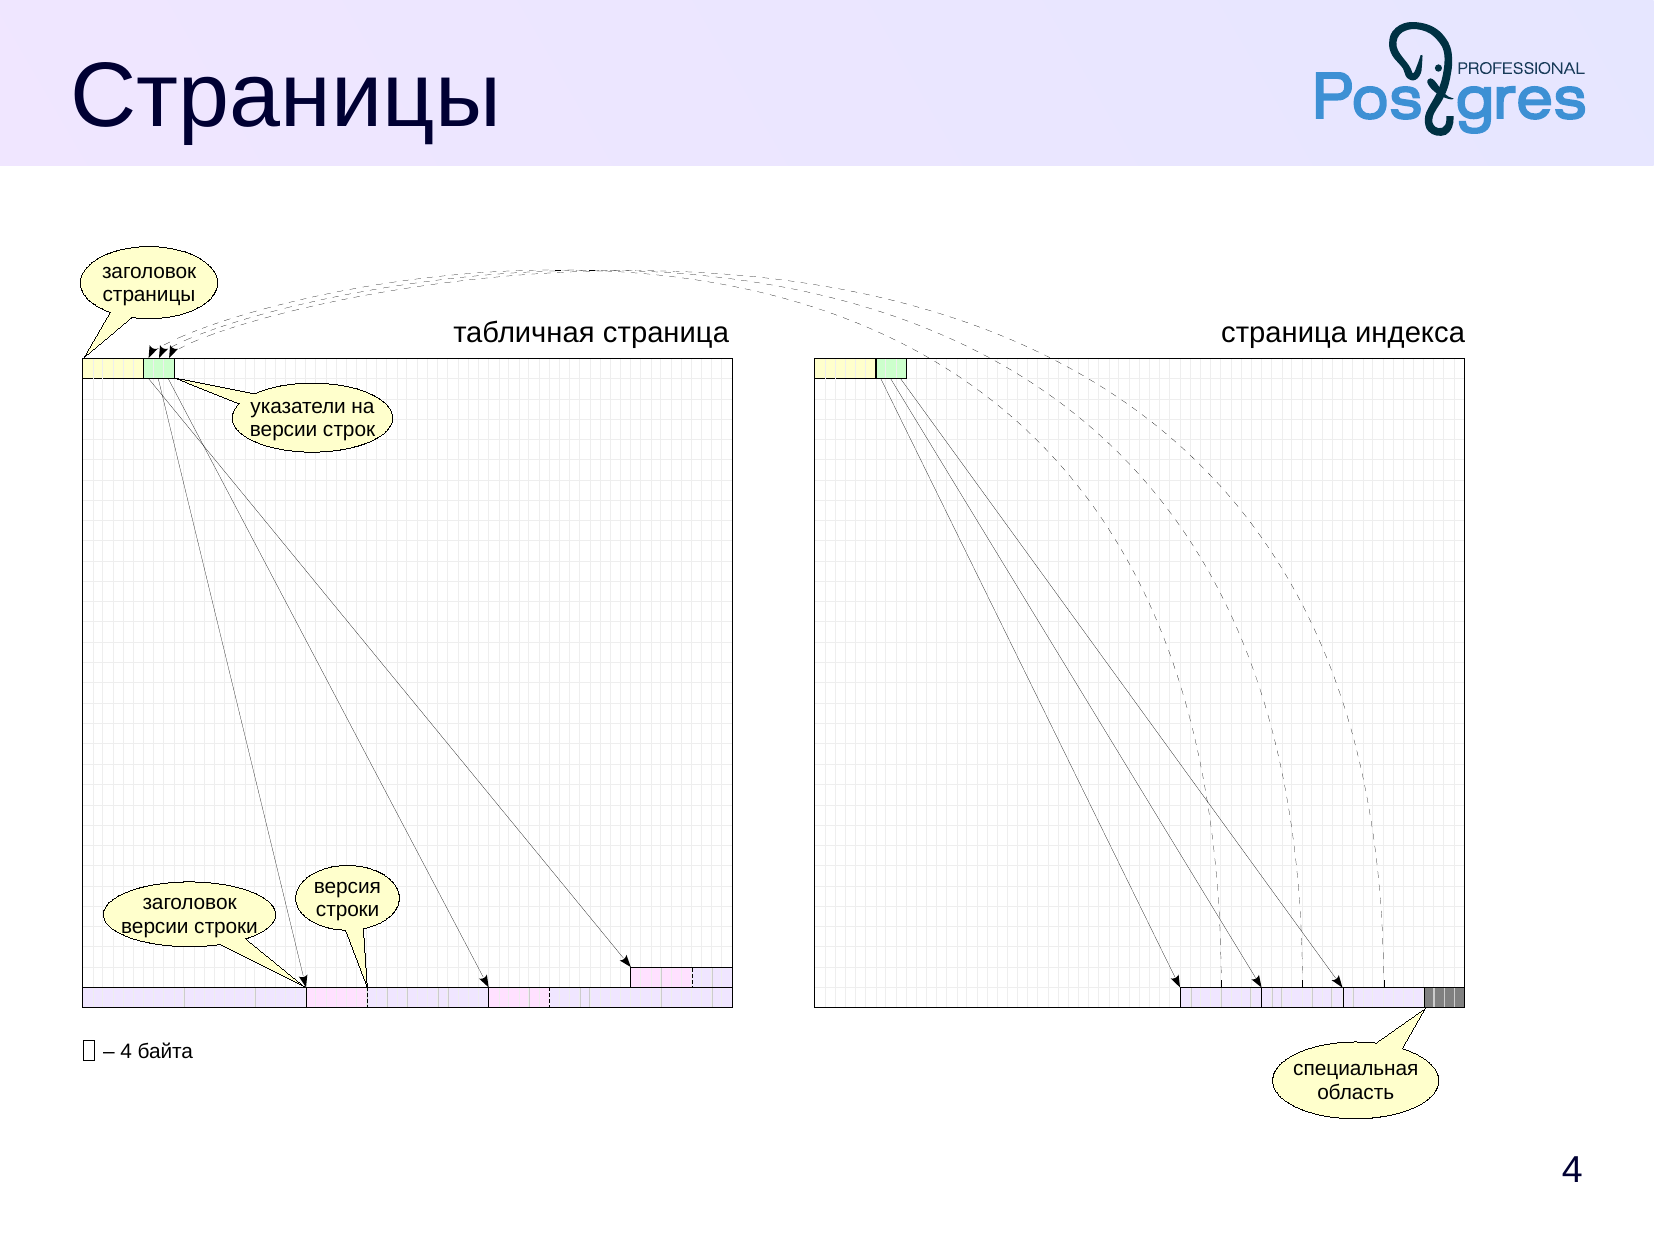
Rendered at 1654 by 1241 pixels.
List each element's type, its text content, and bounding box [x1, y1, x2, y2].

text_box [154, 359, 163, 378]
text_box [631, 988, 640, 1007]
text_box [1364, 988, 1372, 1007]
text_box [641, 968, 651, 987]
text_box [652, 988, 660, 1007]
text_box [357, 988, 366, 1007]
text_box [83, 1040, 88, 1061]
text_box [1303, 988, 1311, 1007]
text_box [1344, 988, 1352, 1007]
text_box [601, 988, 610, 1007]
text_box [215, 988, 224, 1007]
text_box [154, 988, 163, 1007]
text_box [144, 359, 153, 378]
text_box [886, 359, 896, 378]
text_box [1252, 988, 1261, 1007]
text_box [591, 988, 600, 1007]
text_box [1221, 988, 1231, 1007]
text_box [225, 988, 234, 1007]
text_box [255, 988, 265, 1007]
text_box [124, 988, 133, 1007]
text_box [1404, 988, 1413, 1007]
text_box [184, 988, 194, 1007]
text_box [692, 988, 701, 1007]
text_box [94, 988, 102, 1007]
text_box [621, 988, 630, 1007]
text_box [1353, 988, 1363, 1007]
text_box [337, 988, 346, 1007]
text_box [560, 988, 569, 1007]
text_box [296, 988, 305, 1007]
text_box [1211, 988, 1220, 1007]
text_box [1384, 988, 1393, 1007]
text_box [540, 988, 549, 1007]
text_box [712, 968, 721, 987]
text_box [826, 359, 835, 378]
text_box [164, 359, 174, 378]
text_box [856, 359, 865, 378]
text_box [500, 988, 508, 1007]
text_box [661, 968, 671, 987]
text_box [276, 988, 285, 1007]
text_box [1181, 988, 1190, 1007]
text_box [205, 988, 214, 1007]
text_box [1191, 988, 1200, 1007]
text_box [134, 988, 143, 1007]
text_box [509, 988, 519, 1007]
text_box [144, 988, 153, 1007]
text_box [897, 359, 906, 378]
text_box [815, 359, 825, 378]
text_box [1373, 988, 1383, 1007]
text_box [327, 988, 336, 1007]
text_box [866, 359, 875, 378]
text_box [652, 968, 660, 987]
text_box [1292, 988, 1302, 1007]
text_box [1201, 988, 1210, 1007]
text_box [570, 988, 579, 1007]
text_box [877, 359, 885, 378]
text_box [459, 988, 468, 1007]
text_box [377, 988, 386, 1007]
text_box [114, 988, 123, 1007]
text_box [1414, 988, 1423, 1007]
text_box [448, 988, 458, 1007]
text_box [469, 988, 478, 1007]
text_box [94, 359, 102, 378]
text_box [124, 359, 133, 378]
text_box [266, 988, 275, 1007]
text_box [702, 968, 711, 987]
text_box [1425, 988, 1464, 1007]
text_box [407, 988, 417, 1007]
text_box [428, 988, 437, 1007]
text_box табличная страница [438, 308, 745, 356]
text_box [1333, 988, 1342, 1007]
text_box [672, 988, 681, 1007]
text_box [702, 988, 711, 1007]
text_box [195, 988, 204, 1007]
text_box [164, 988, 174, 1007]
title Страницы [70, 43, 1241, 147]
text_box [1312, 988, 1322, 1007]
text_box [611, 988, 620, 1007]
text_box [438, 988, 447, 1007]
text_box [246, 988, 254, 1007]
text_box [235, 988, 245, 1007]
text_box заголовок страницы [80, 246, 218, 358]
text_box заголовок версии строки [103, 881, 305, 987]
text_box [682, 988, 691, 1007]
text_box [134, 359, 143, 378]
text_box [347, 988, 356, 1007]
text_box [1394, 988, 1403, 1007]
text_box [103, 988, 113, 1007]
text_box [520, 988, 528, 1007]
text_box [114, 359, 123, 378]
text_box [1283, 988, 1291, 1007]
text_box [672, 968, 681, 987]
text_box [722, 988, 732, 1007]
text_box [489, 988, 499, 1007]
text_box [631, 968, 640, 987]
text_box указатели на версии строк [175, 378, 393, 453]
text_box страница индекса [1206, 308, 1481, 356]
text_box [550, 988, 559, 1007]
text_box версия строки [295, 865, 400, 988]
text_box [580, 988, 590, 1007]
text_box [846, 359, 855, 378]
text_box [398, 988, 406, 1007]
text_box [661, 988, 671, 1007]
text_box [1232, 988, 1241, 1007]
text_box [1262, 988, 1271, 1007]
text_box [103, 359, 113, 378]
text_box – 4 байта [88, 1032, 208, 1071]
text_box [479, 988, 488, 1007]
text_box [692, 968, 701, 987]
text_box [83, 988, 93, 1007]
text_box [387, 988, 397, 1007]
text_box [418, 988, 427, 1007]
text_box специальная область [1272, 1008, 1439, 1119]
text_box [286, 988, 295, 1007]
text_box [175, 988, 183, 1007]
text_box [367, 988, 376, 1007]
text_box [316, 988, 326, 1007]
text_box [1272, 988, 1282, 1007]
text_box [722, 968, 732, 987]
text_box [1323, 988, 1332, 1007]
text_box [307, 988, 315, 1007]
text_box [641, 988, 651, 1007]
text_box [1242, 988, 1251, 1007]
text_box [712, 988, 721, 1007]
text_box [529, 988, 539, 1007]
text_box [682, 968, 691, 987]
text_box [83, 359, 93, 378]
text_box [836, 359, 845, 378]
